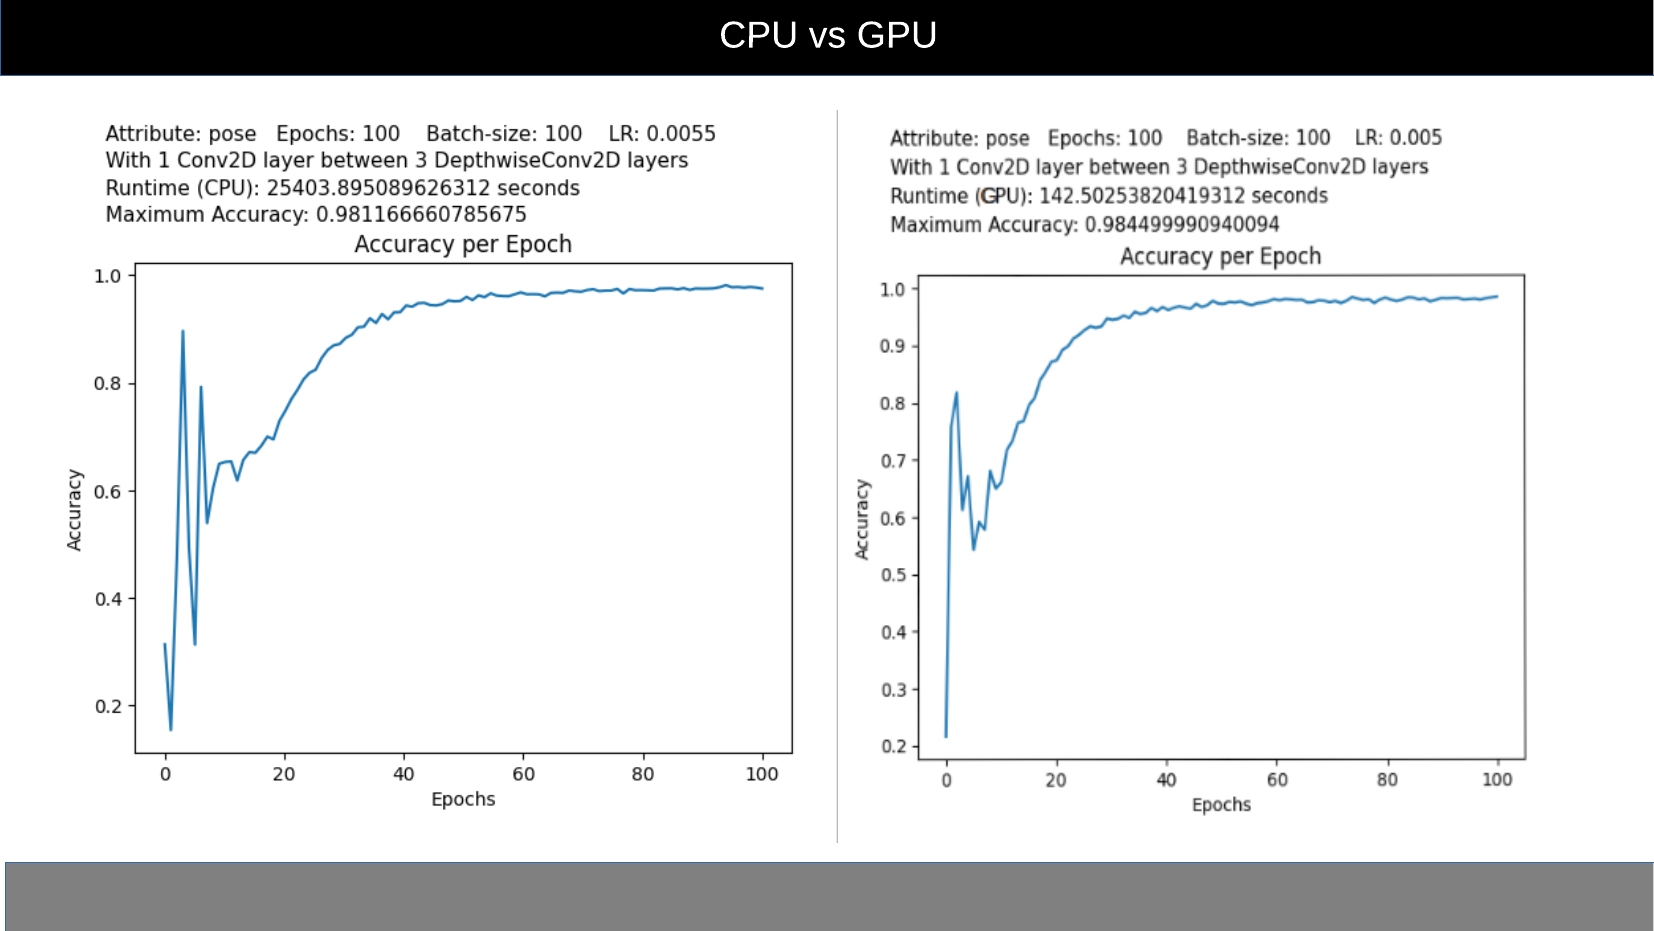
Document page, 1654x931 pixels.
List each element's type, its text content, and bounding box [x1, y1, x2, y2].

picture [54, 112, 805, 823]
text_box CPU vs GPU [0, 0, 1654, 76]
text_box [5, 862, 1654, 931]
picture [836, 110, 1587, 861]
